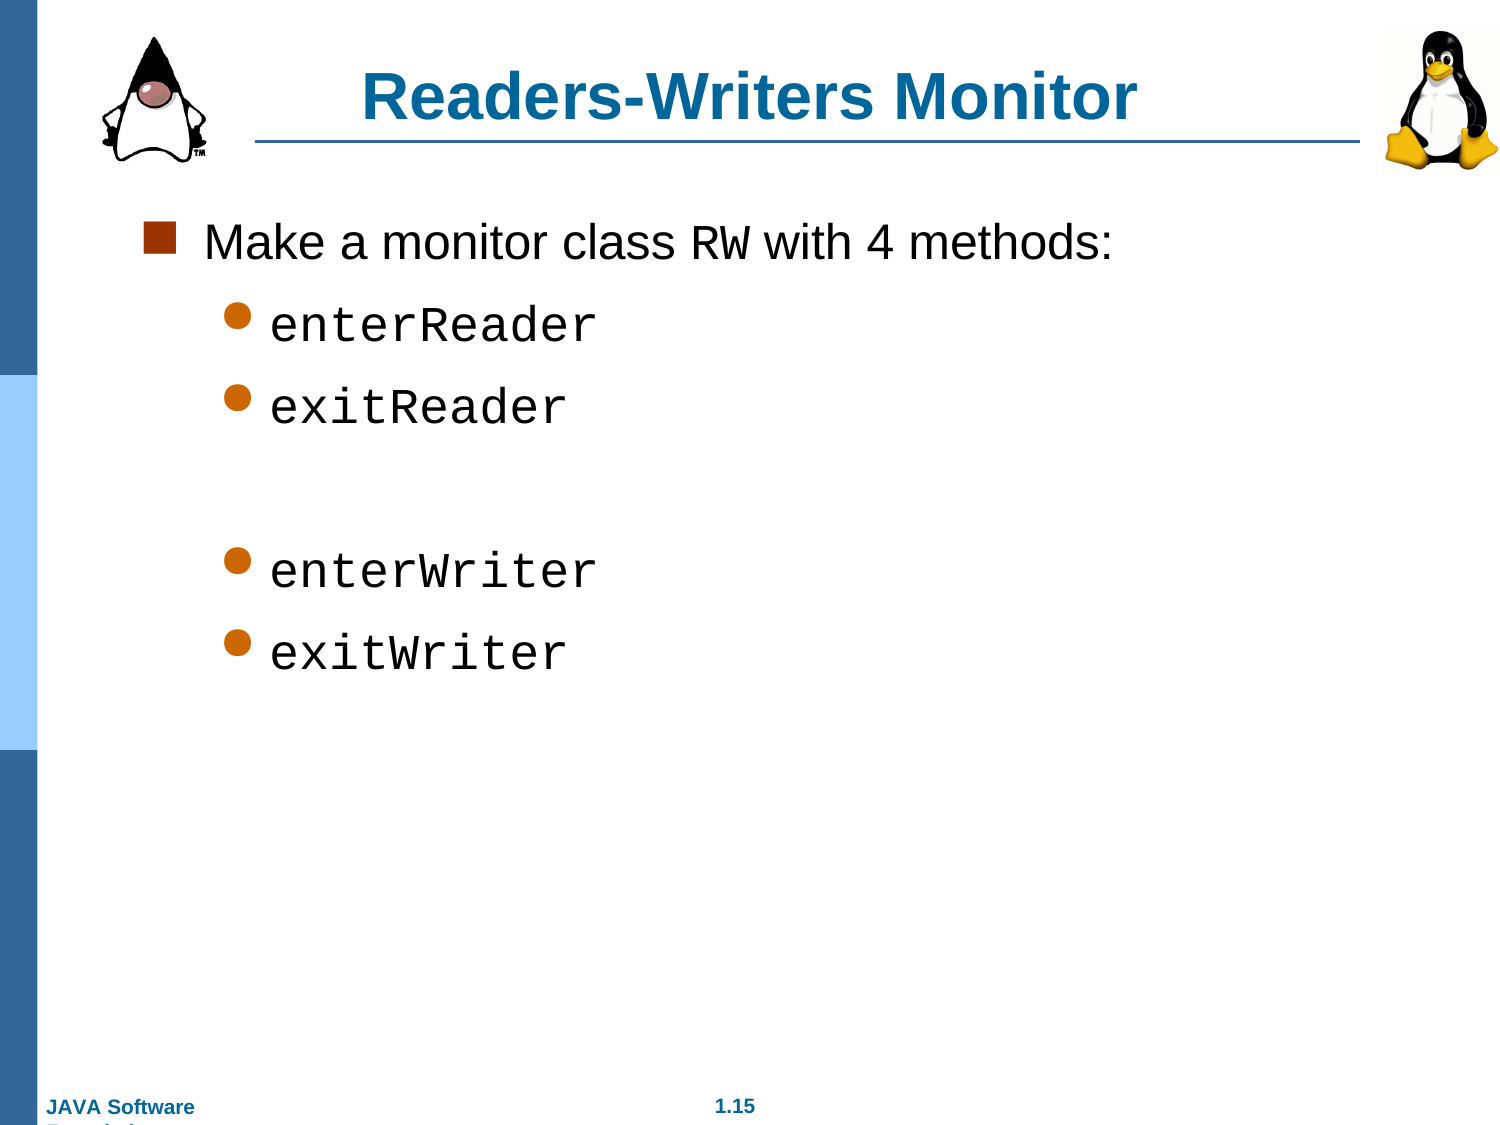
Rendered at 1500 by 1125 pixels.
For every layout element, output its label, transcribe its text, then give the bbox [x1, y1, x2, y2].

picture [54, 0, 255, 200]
list Make a monitor class RW with 4 methods: enterReader exitReader enterWriter exitWriter [132, 202, 1483, 1041]
picture [1383, 28, 1500, 173]
title Readers-Writers Monitor [75, 45, 1426, 141]
